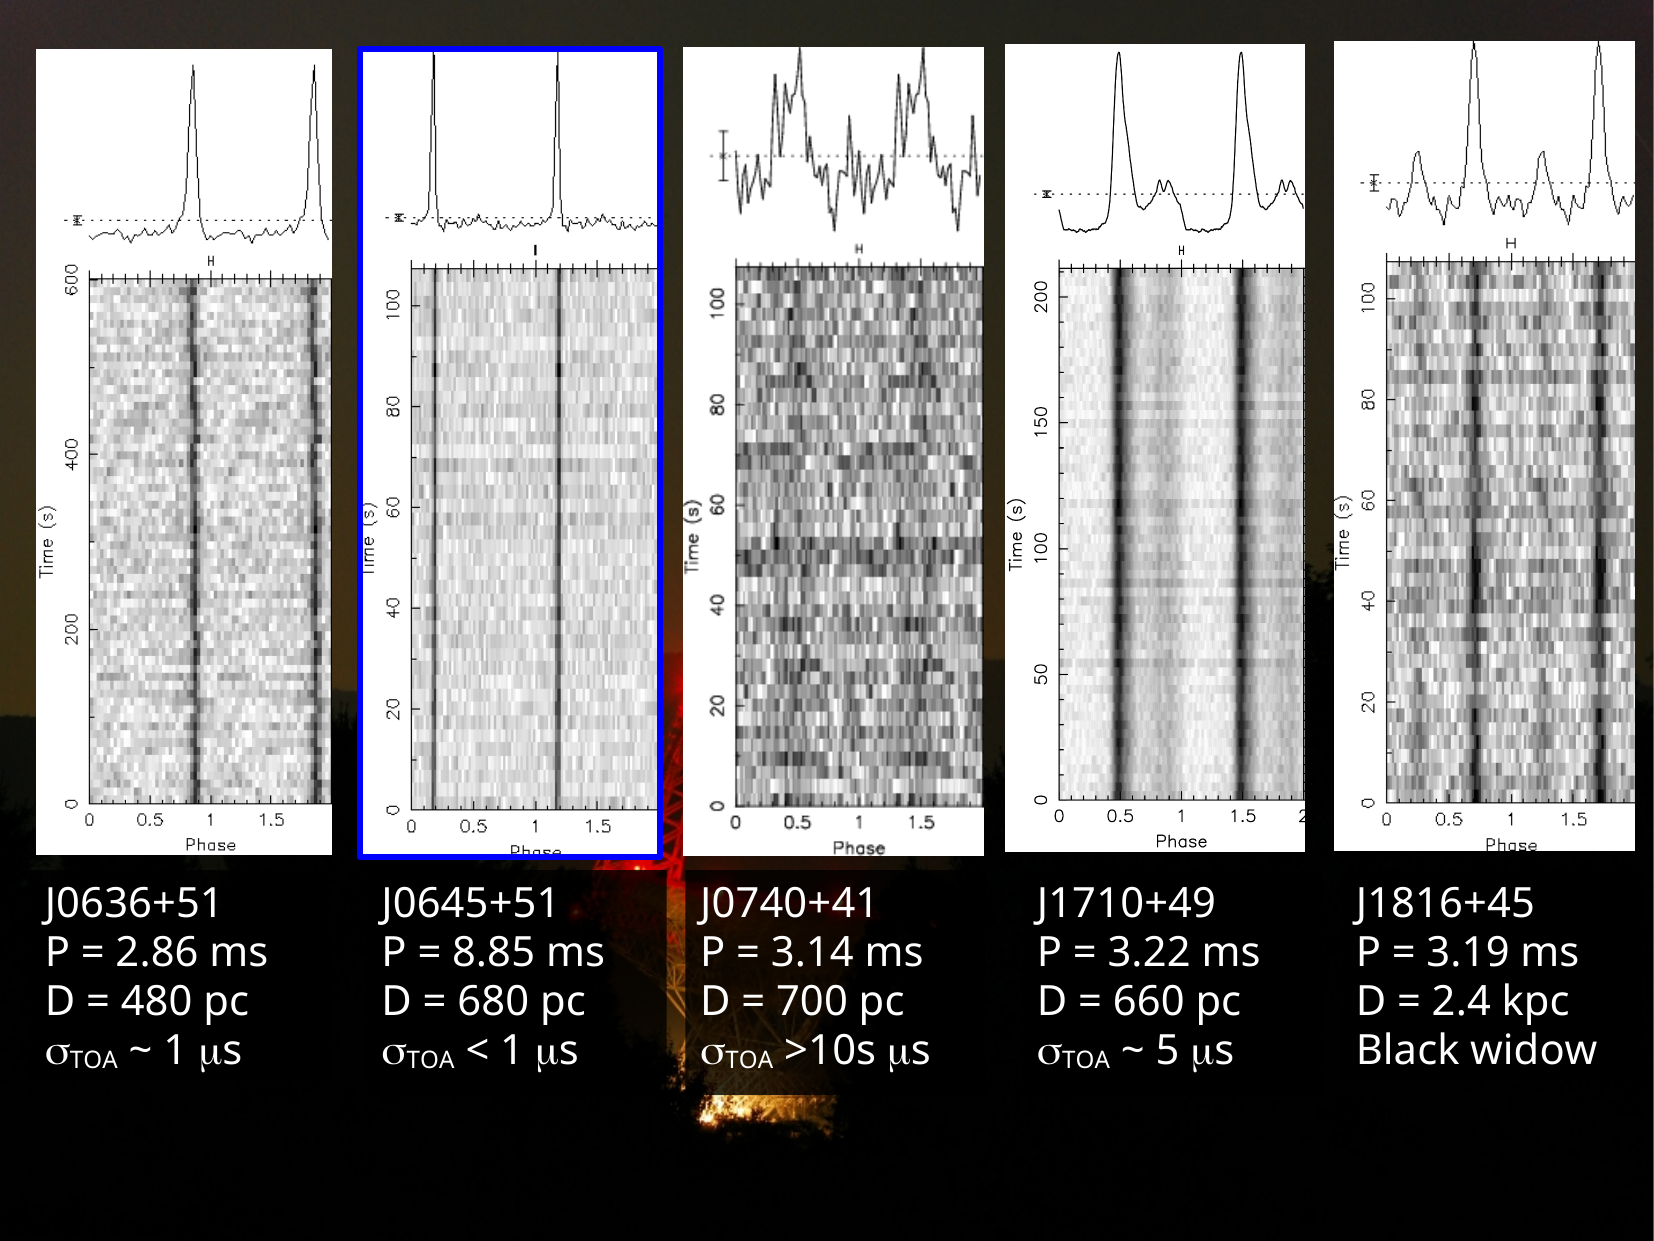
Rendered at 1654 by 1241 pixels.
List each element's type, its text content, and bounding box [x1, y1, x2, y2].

text_box J0645+51 P = 8.85 ms D = 680 pc sTOA < 1 ms [366, 870, 667, 1096]
text_box J1816+45 P = 3.19 ms D = 2.4 kpc Black widow [1341, 870, 1642, 1079]
text_box J0636+51 P = 2.86 ms D = 480 pc sTOA ~ 1 ms [29, 870, 331, 1079]
text_box J0740+41 P = 3.14 ms D = 700 pc sTOA >10s ms [685, 870, 986, 1096]
text_box J1710+49 P = 3.22 ms D = 660 pc sTOA ~ 5 ms [1022, 870, 1323, 1096]
picture [0, 0, 1654, 1241]
